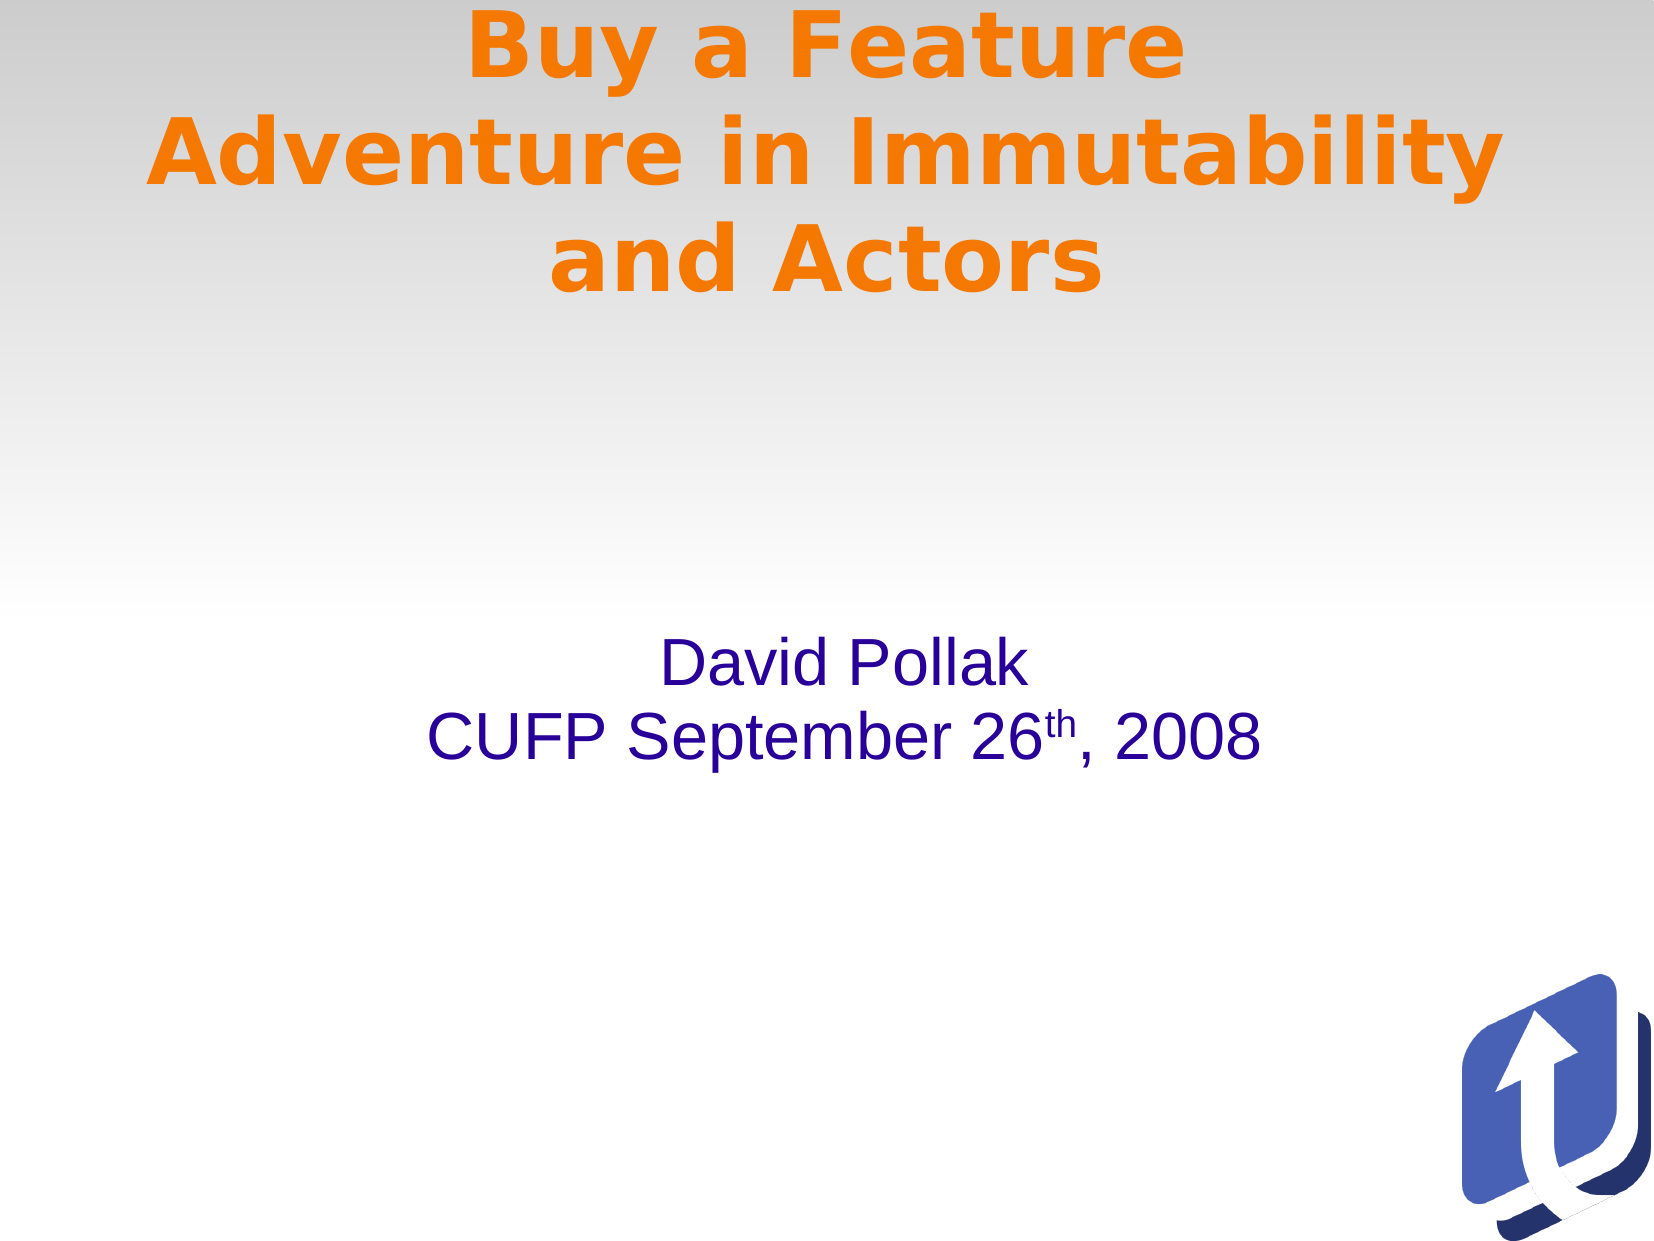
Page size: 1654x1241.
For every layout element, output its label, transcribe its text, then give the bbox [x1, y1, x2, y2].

title Buy a Feature Adventure in Immutability and Actors [82, 0, 1571, 290]
picture [1462, 974, 1651, 1241]
subtitle David Pollak CUFP September 26th, 2008 [82, 290, 1571, 1109]
